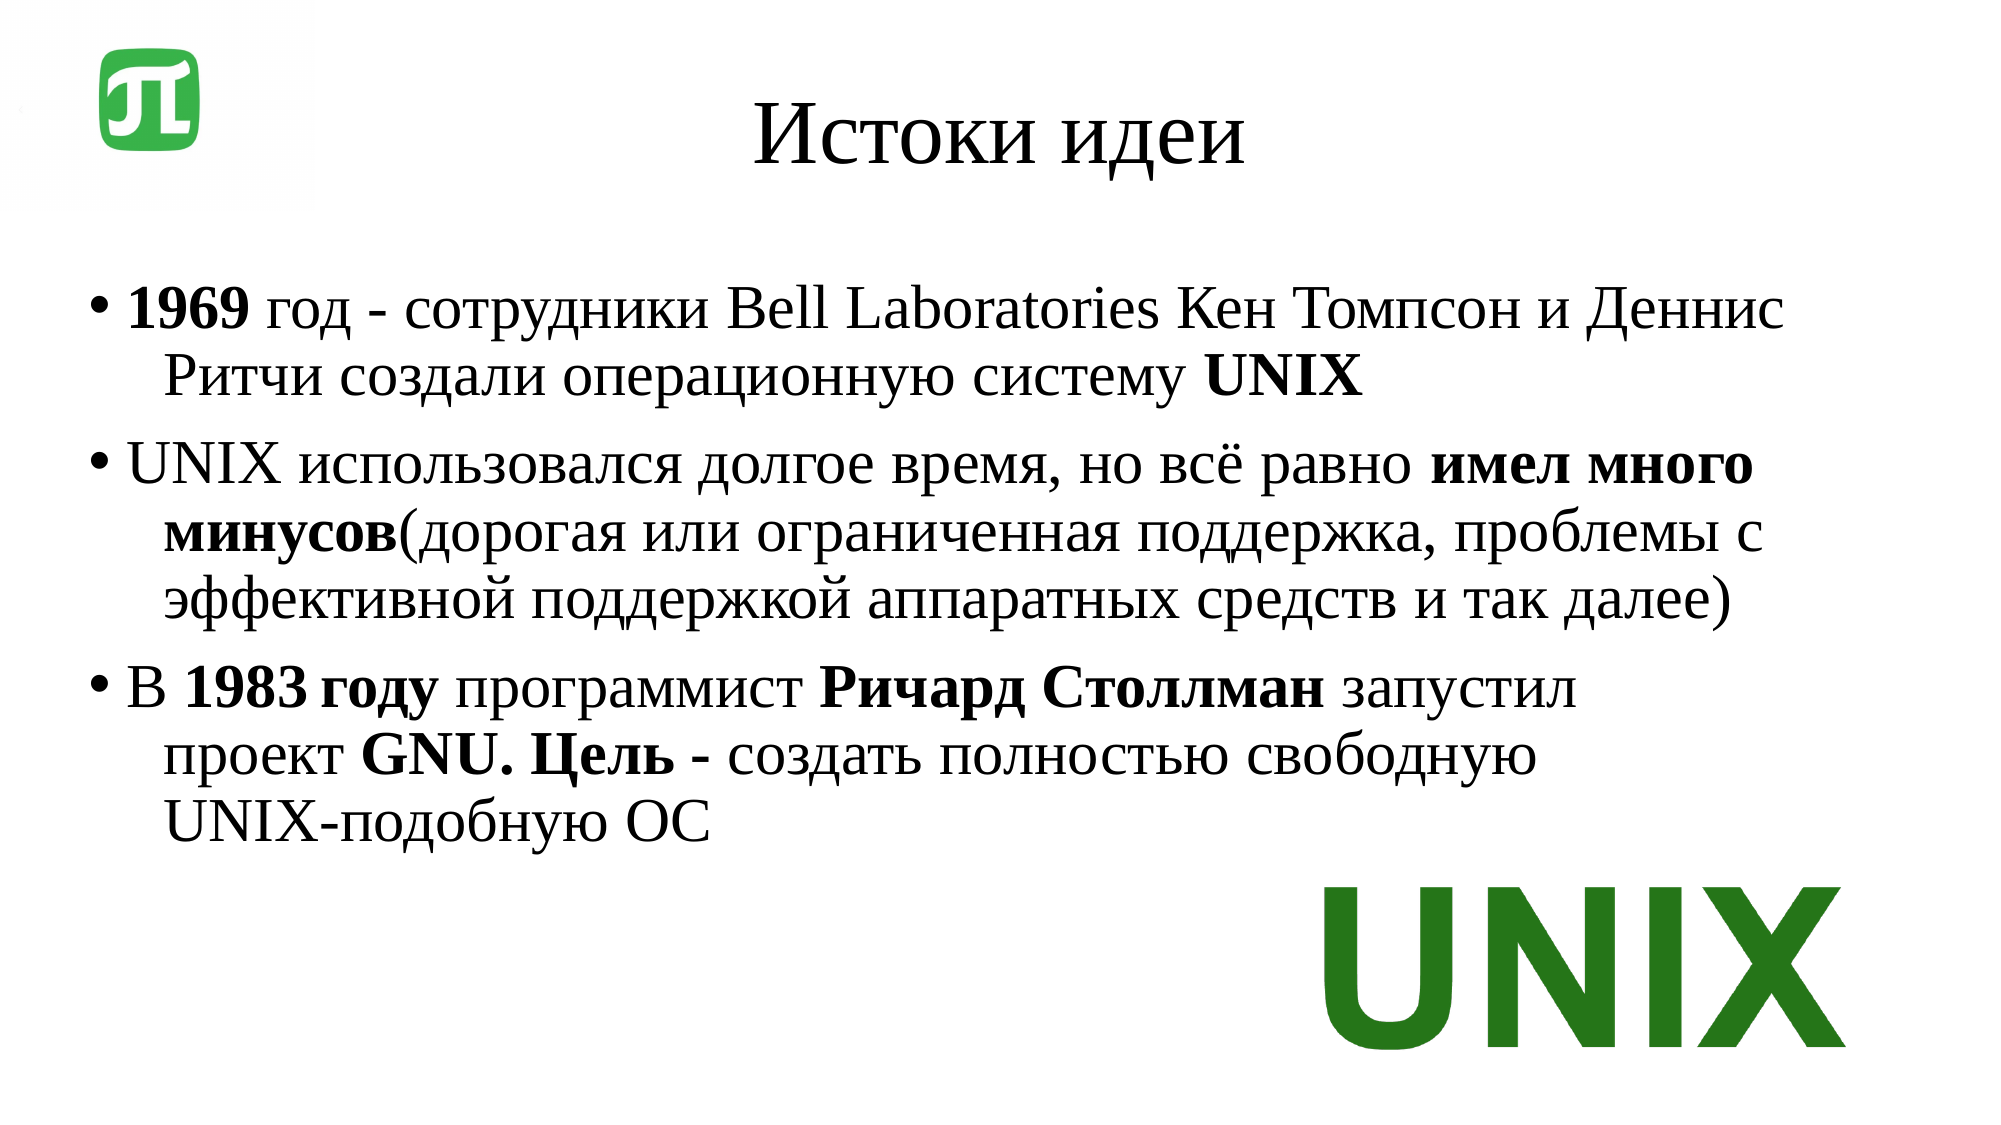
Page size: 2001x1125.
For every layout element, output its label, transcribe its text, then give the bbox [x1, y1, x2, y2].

picture [1294, 805, 1863, 1125]
title Истоки идеи [137, 24, 1863, 243]
list 1969 год - сотрудники Bell Laboratories Кен Томпсон и Деннис Ритчи создали операционную систему UNIX UNIX использовался долгое время, но всё равно имел много минусов(дорогая или ограниченная поддержка, проблемы с эффективной поддержкой аппаратных средств и так далее) В 1983 году программист Ричард Столлман запустил проект GNU. Цель - создать полностью свободную UNIX‑подобную ОС [73, 266, 1927, 1013]
picture [0, 0, 315, 211]
